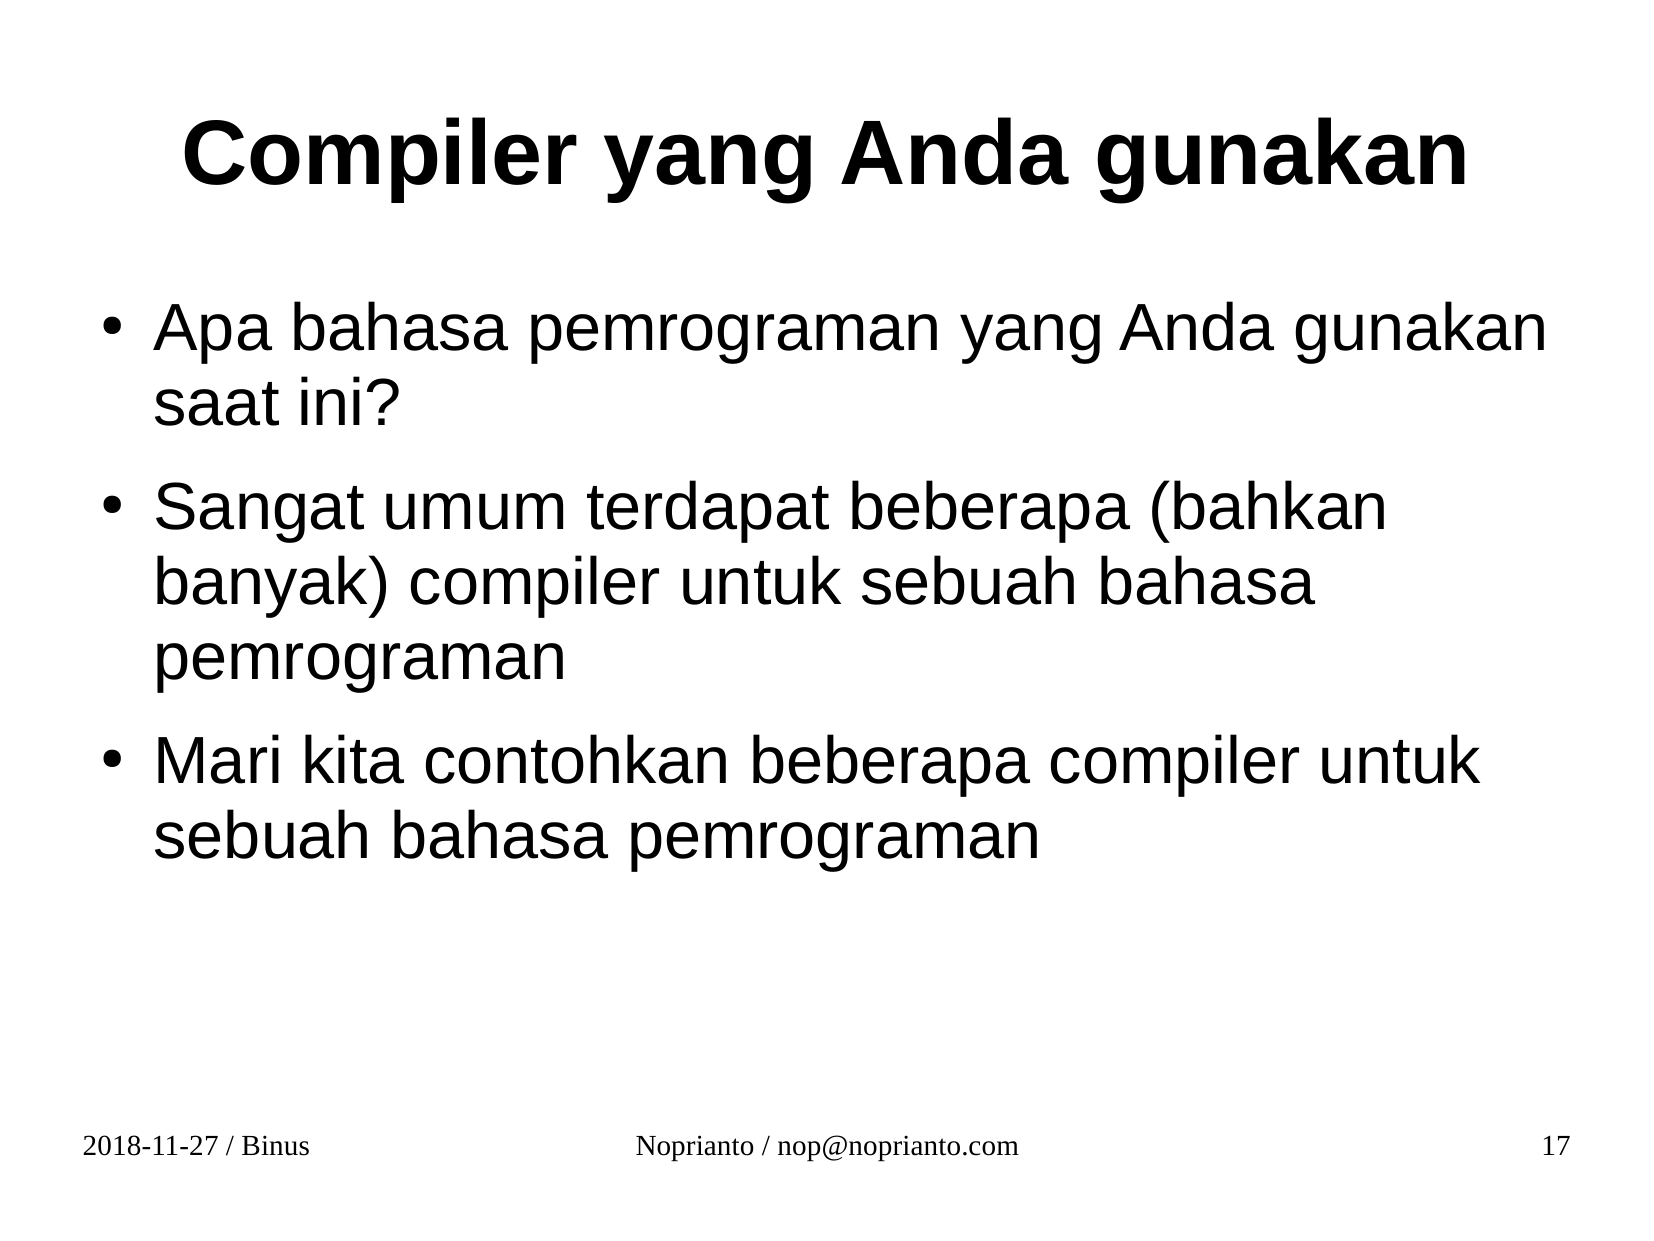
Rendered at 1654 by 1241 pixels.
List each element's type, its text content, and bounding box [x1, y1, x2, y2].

title Compiler yang Anda gunakan [82, 49, 1571, 257]
list Apa bahasa pemrograman yang Anda gunakan saat ini? Sangat umum terdapat beberapa (bahkan banyak) compiler untuk sebuah bahasa pemrograman Mari kita contohkan beberapa compiler untuk sebuah bahasa pemrograman [82, 290, 1571, 1010]
